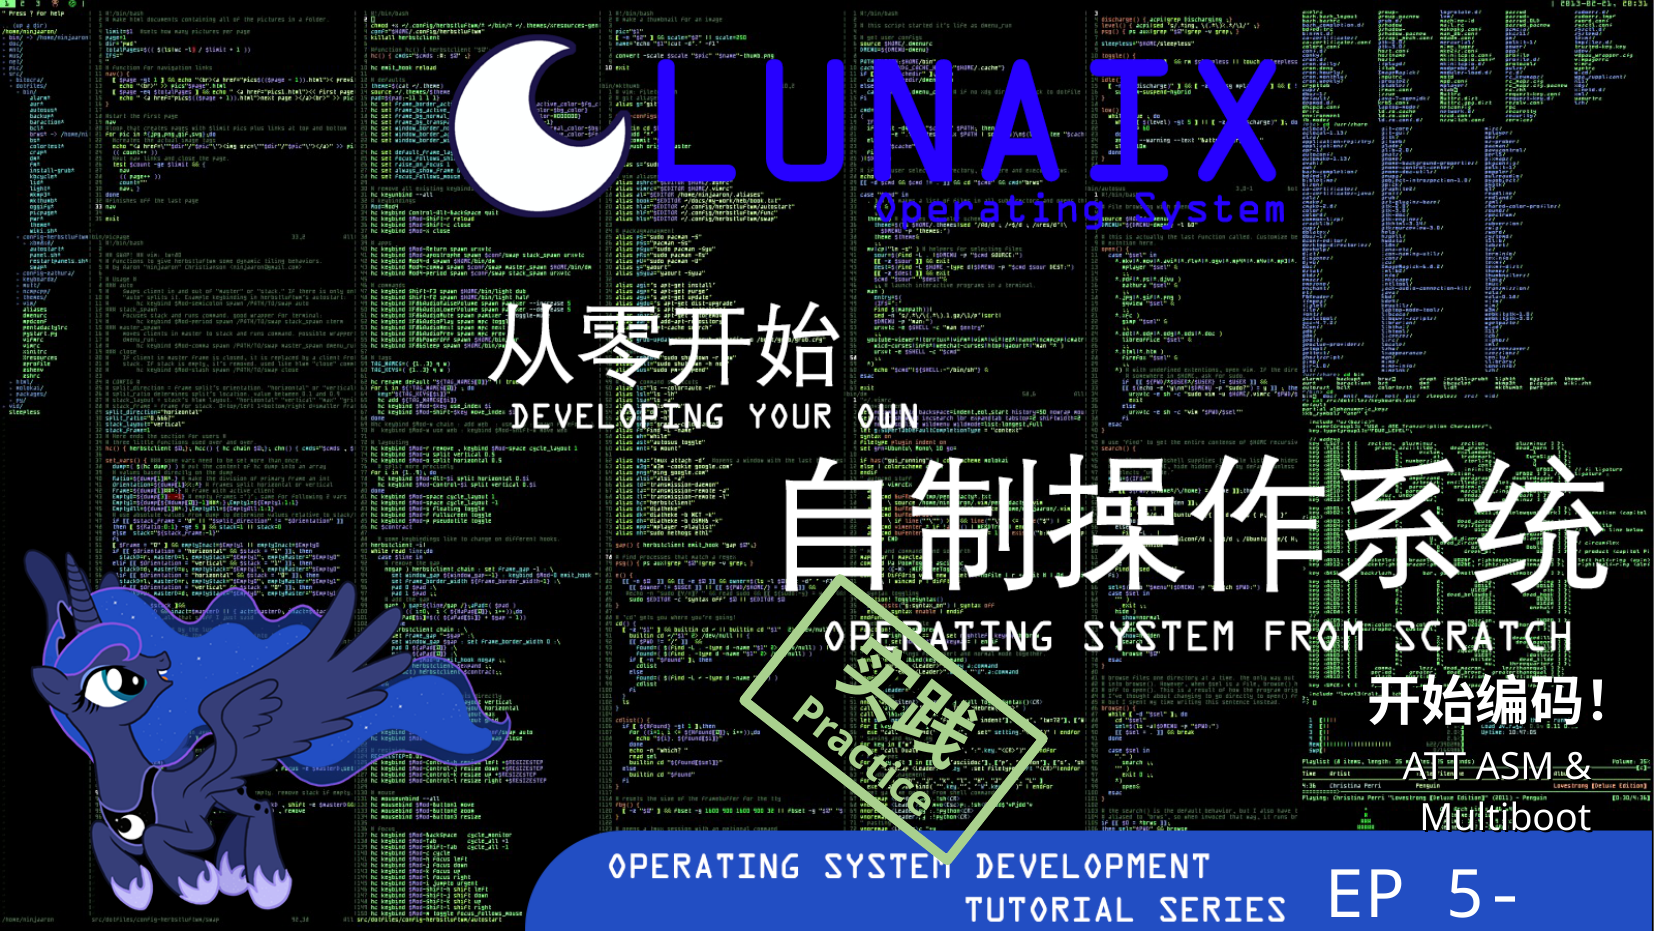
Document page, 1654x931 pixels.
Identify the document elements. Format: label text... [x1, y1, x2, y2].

text_box 实践 Practice [744, 578, 1044, 861]
picture [0, 0, 1654, 931]
text_box EP 5-4.1 [1311, 838, 1654, 931]
text_box 开始编码！ [1133, 649, 1654, 743]
text_box ATT ASM & Multiboot [1086, 732, 1607, 832]
